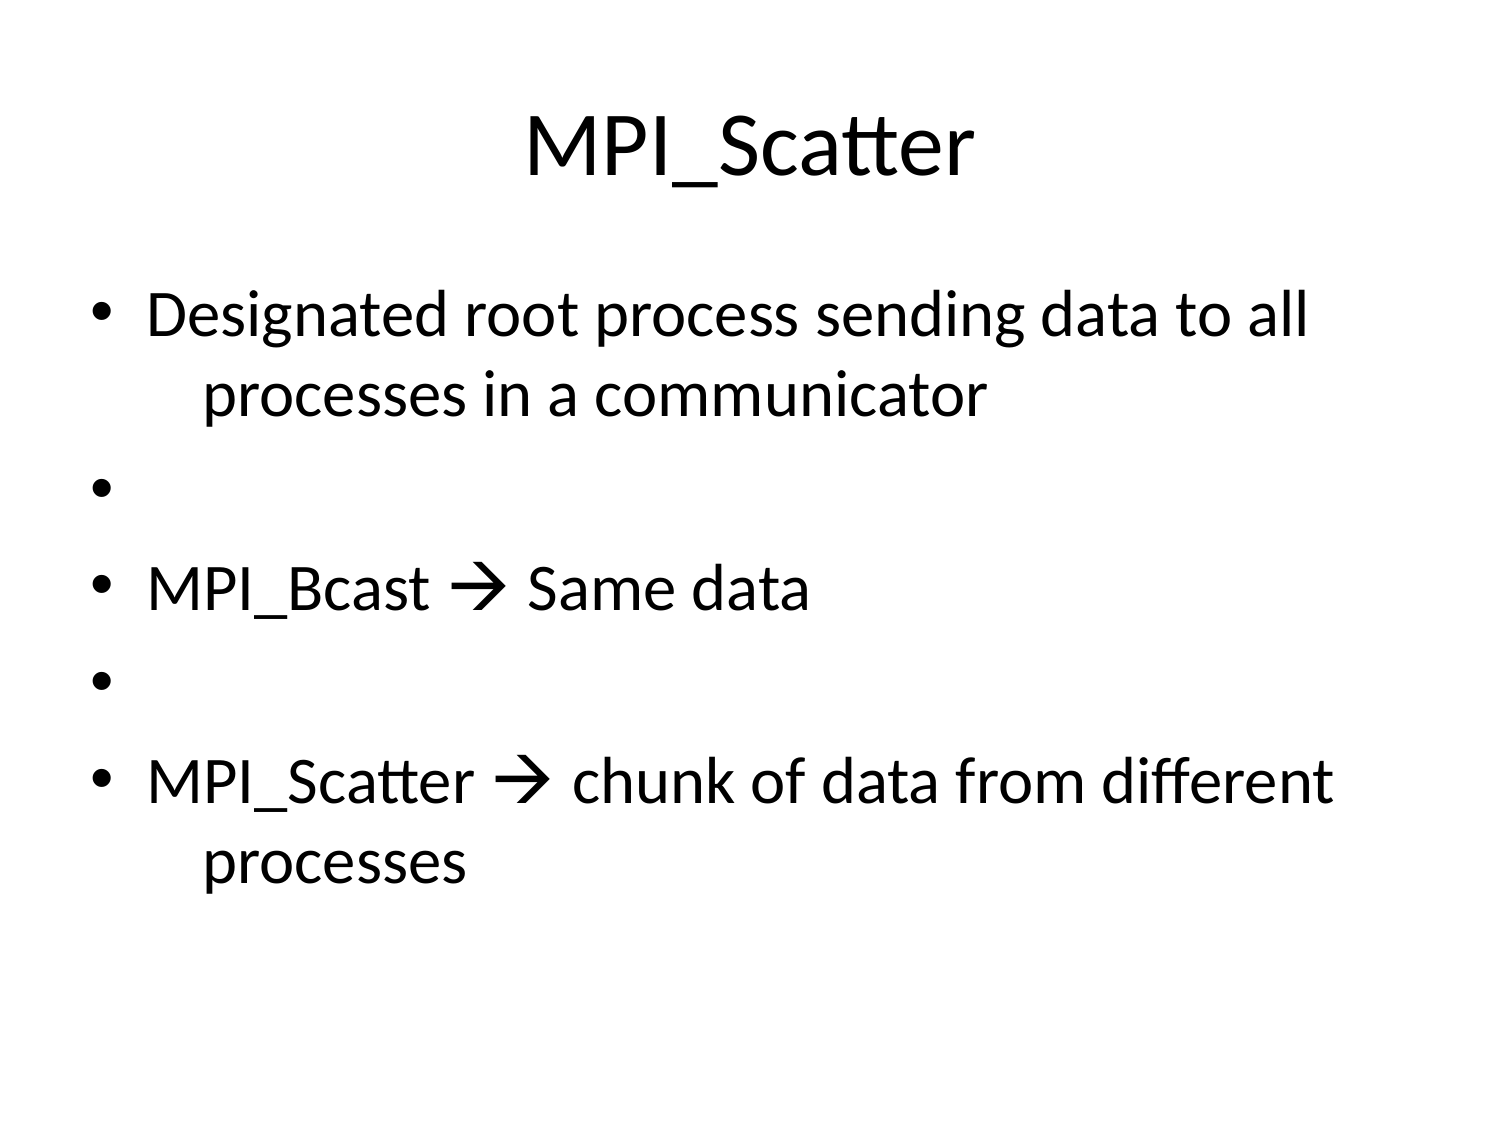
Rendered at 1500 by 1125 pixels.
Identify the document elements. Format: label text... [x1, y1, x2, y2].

list Designated root process sending data to all processes in a communicator MPI_Bcast  Same data MPI_Scatter  chunk of data from different processes [75, 262, 1426, 1005]
title MPI_Scatter [75, 45, 1426, 233]
